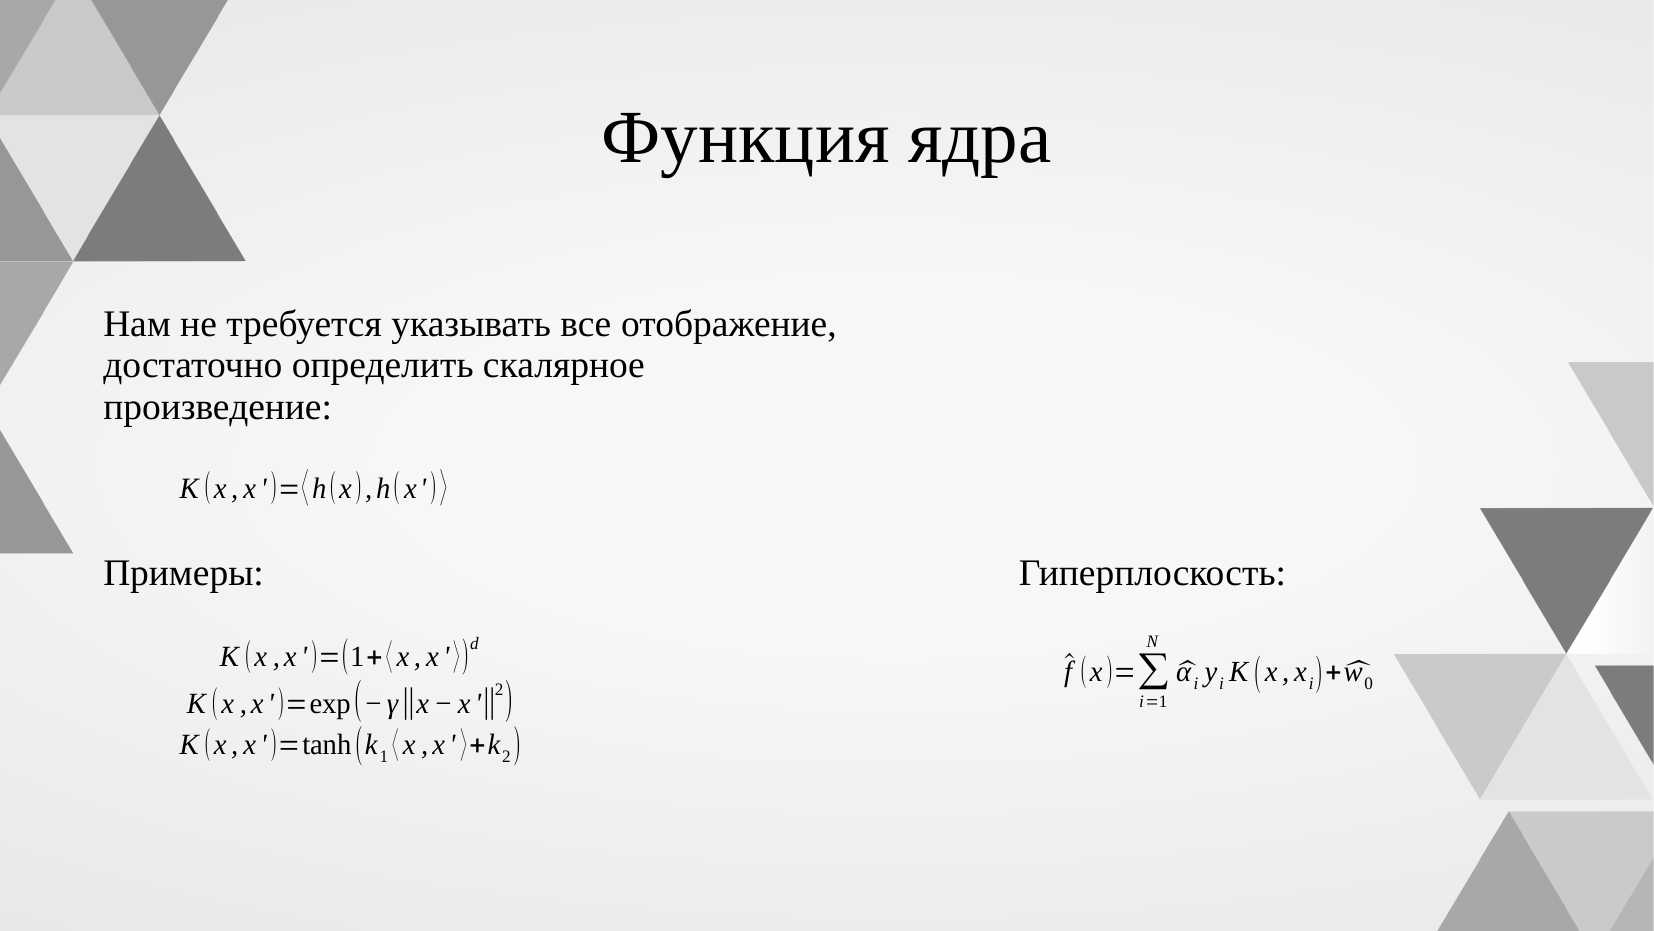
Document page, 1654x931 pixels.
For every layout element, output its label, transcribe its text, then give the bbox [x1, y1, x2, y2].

text_box Примеры: [88, 544, 279, 601]
chart [177, 634, 521, 768]
chart [177, 467, 448, 508]
text_box Гиперплоскость: [1003, 544, 1302, 601]
chart [1062, 633, 1374, 712]
text_box Нам не требуется указывать все отображение, достаточно определить скалярное произведение: [88, 295, 857, 601]
picture [0, 0, 1654, 931]
text_box Функция ядра [586, 88, 1068, 187]
